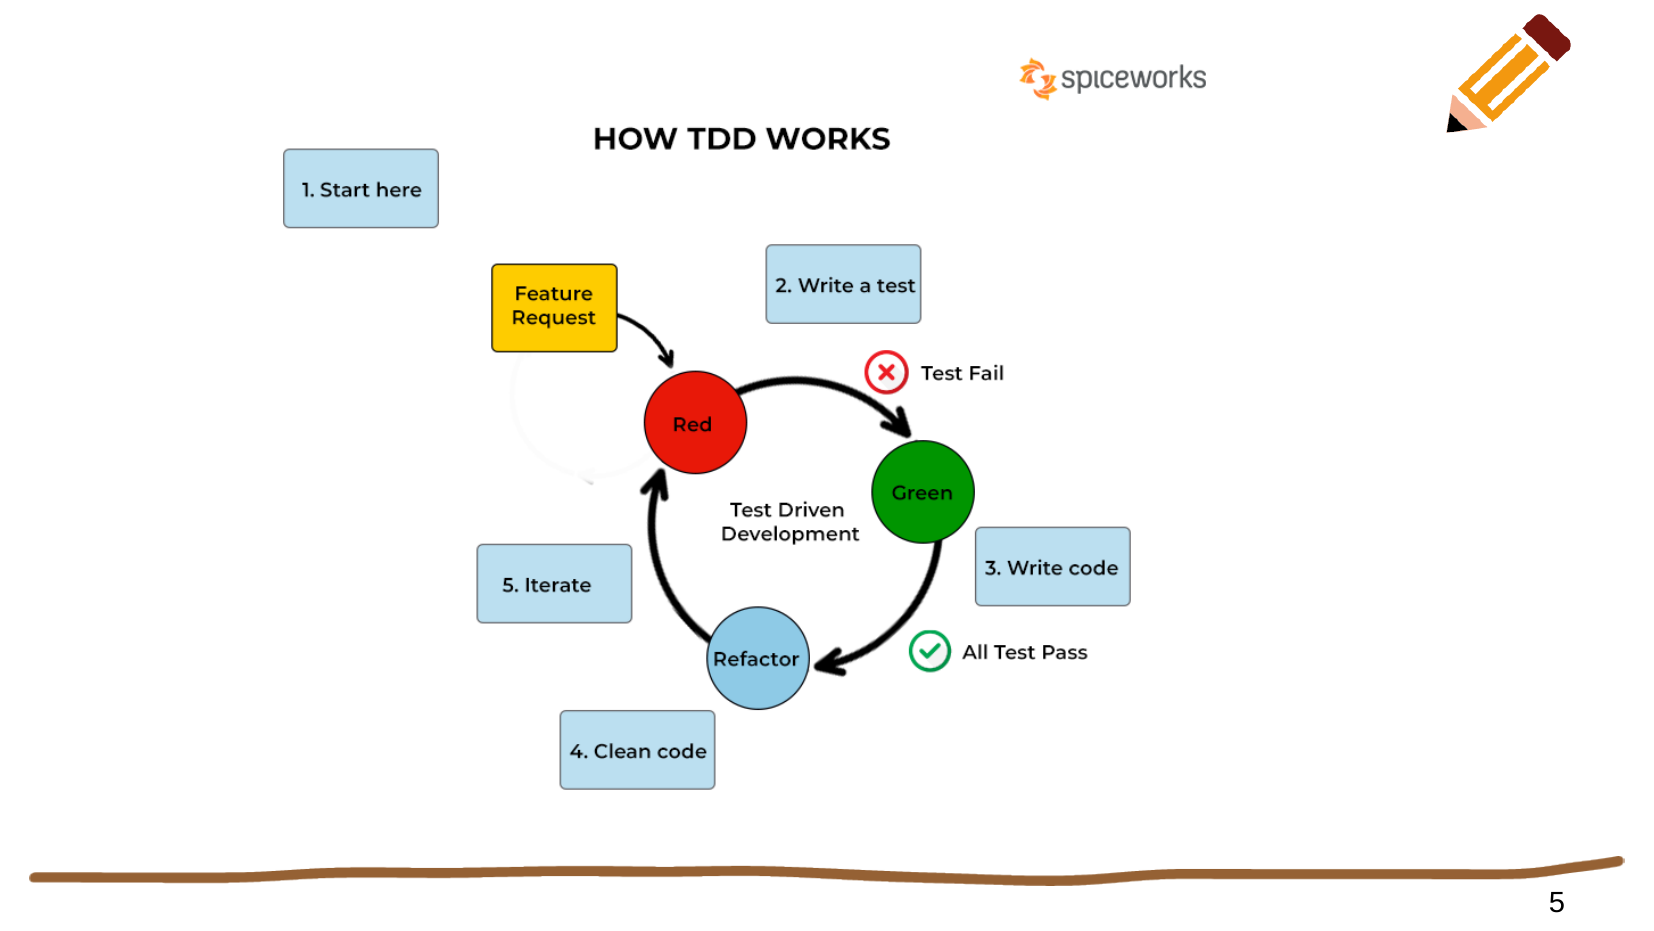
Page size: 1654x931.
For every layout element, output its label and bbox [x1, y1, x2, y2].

picture [1446, 14, 1571, 133]
picture [29, 37, 1625, 886]
